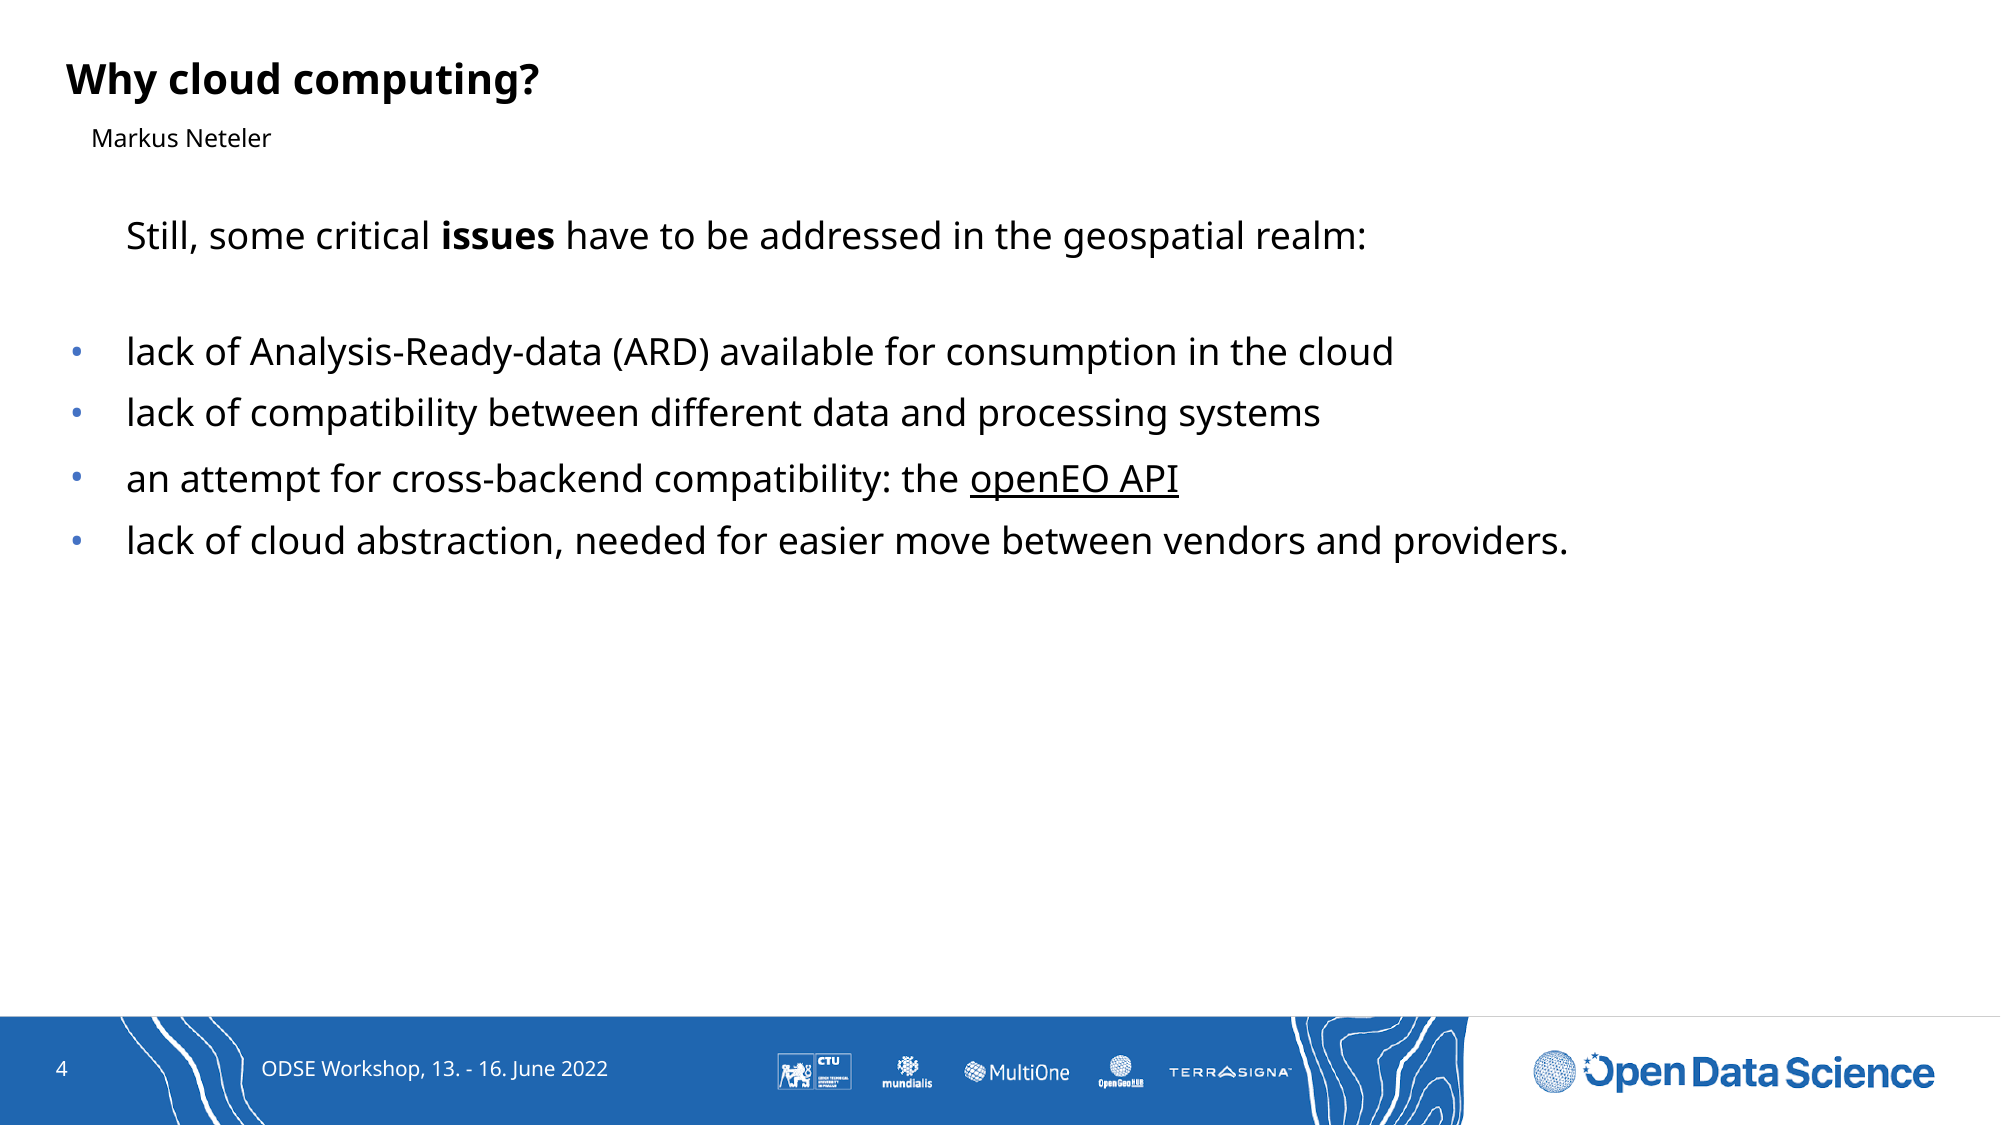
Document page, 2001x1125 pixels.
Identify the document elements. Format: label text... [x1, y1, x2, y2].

subtitle Markus Neteler [51, 118, 1345, 166]
list Still, some critical issues have to be addressed in the geospatial realm: lack of Analysis-Ready-data (ARD) available for consumption in the cloud lack of compatibility between different data and processing systems an attempt for cross-backend compatibility: the openEO API lack of cloud abstraction, needed for easier move between vendors and providers. [51, 209, 1933, 993]
picture [0, 0, 2001, 1125]
footer ODSE Workshop, 13. - 16. June 2022 [246, 1047, 777, 1108]
slide_number <number> [40, 1047, 174, 1108]
title Why cloud computing? [51, 50, 1345, 112]
